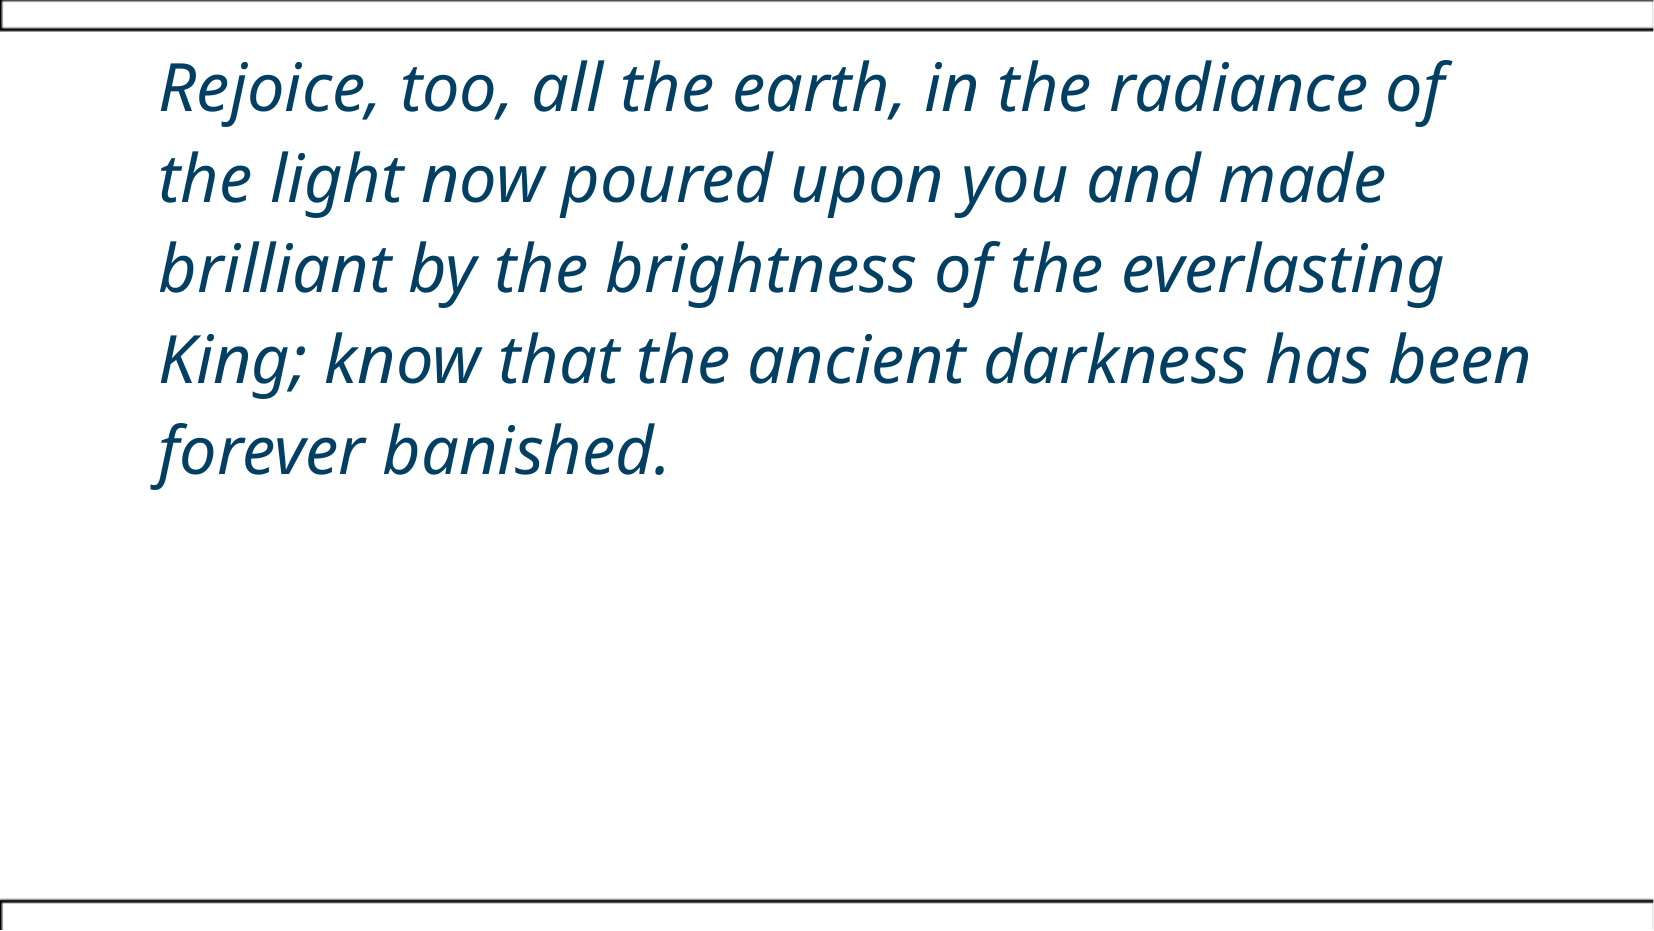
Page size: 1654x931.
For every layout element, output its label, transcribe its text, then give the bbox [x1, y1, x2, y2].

text_box Rejoice, too, all the earth, in the radiance of the light now poured upon you and made brilliant by the brightness of the everlasting King; know that the ancient darkness has been forever banished. [75, 32, 1591, 492]
picture [0, 0, 1654, 930]
